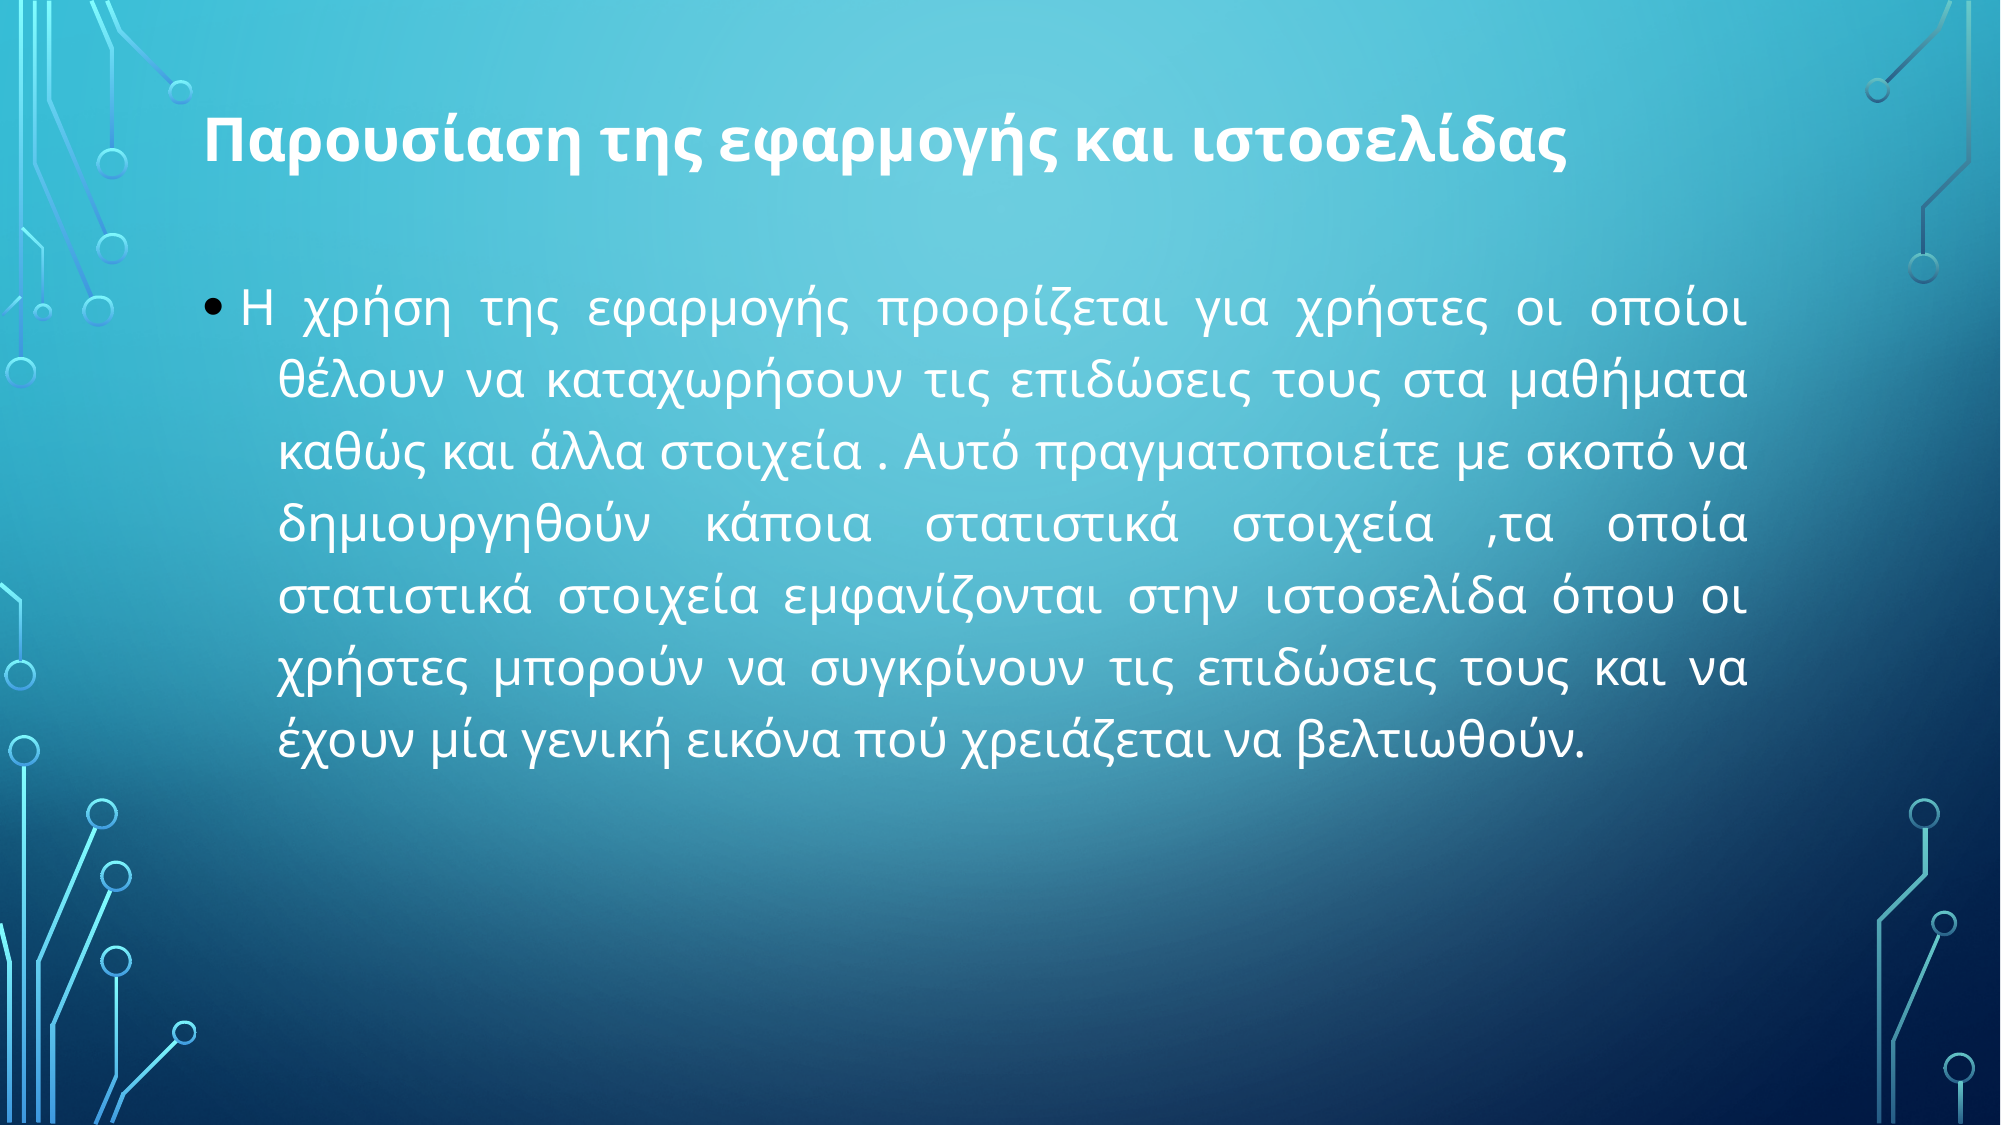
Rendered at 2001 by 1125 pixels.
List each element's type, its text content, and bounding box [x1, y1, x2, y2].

title Παρουσίαση της εφαρμογής και ιστοσελίδας [187, 101, 1813, 255]
list Η χρήση της εφαρμογής προορίζεται για χρήστες οι οποίοι θέλουν να καταχωρήσουν τις επιδώσεις τους στα μαθήματα καθώς και άλλα στοιχεία . Αυτό πραγματοποιείτε με σκοπό να δημιουργηθούν κάποια στατιστικά στοιχεία ,τα οποία στατιστικά στοιχεία εμφανίζονται στην ιστοσελίδα όπου οι χρήστες μπορούν να συγκρίνουν τις επιδώσεις τους και να έχουν μία γενική εικόνα πού χρειάζεται να βελτιωθούν. [187, 255, 1813, 837]
